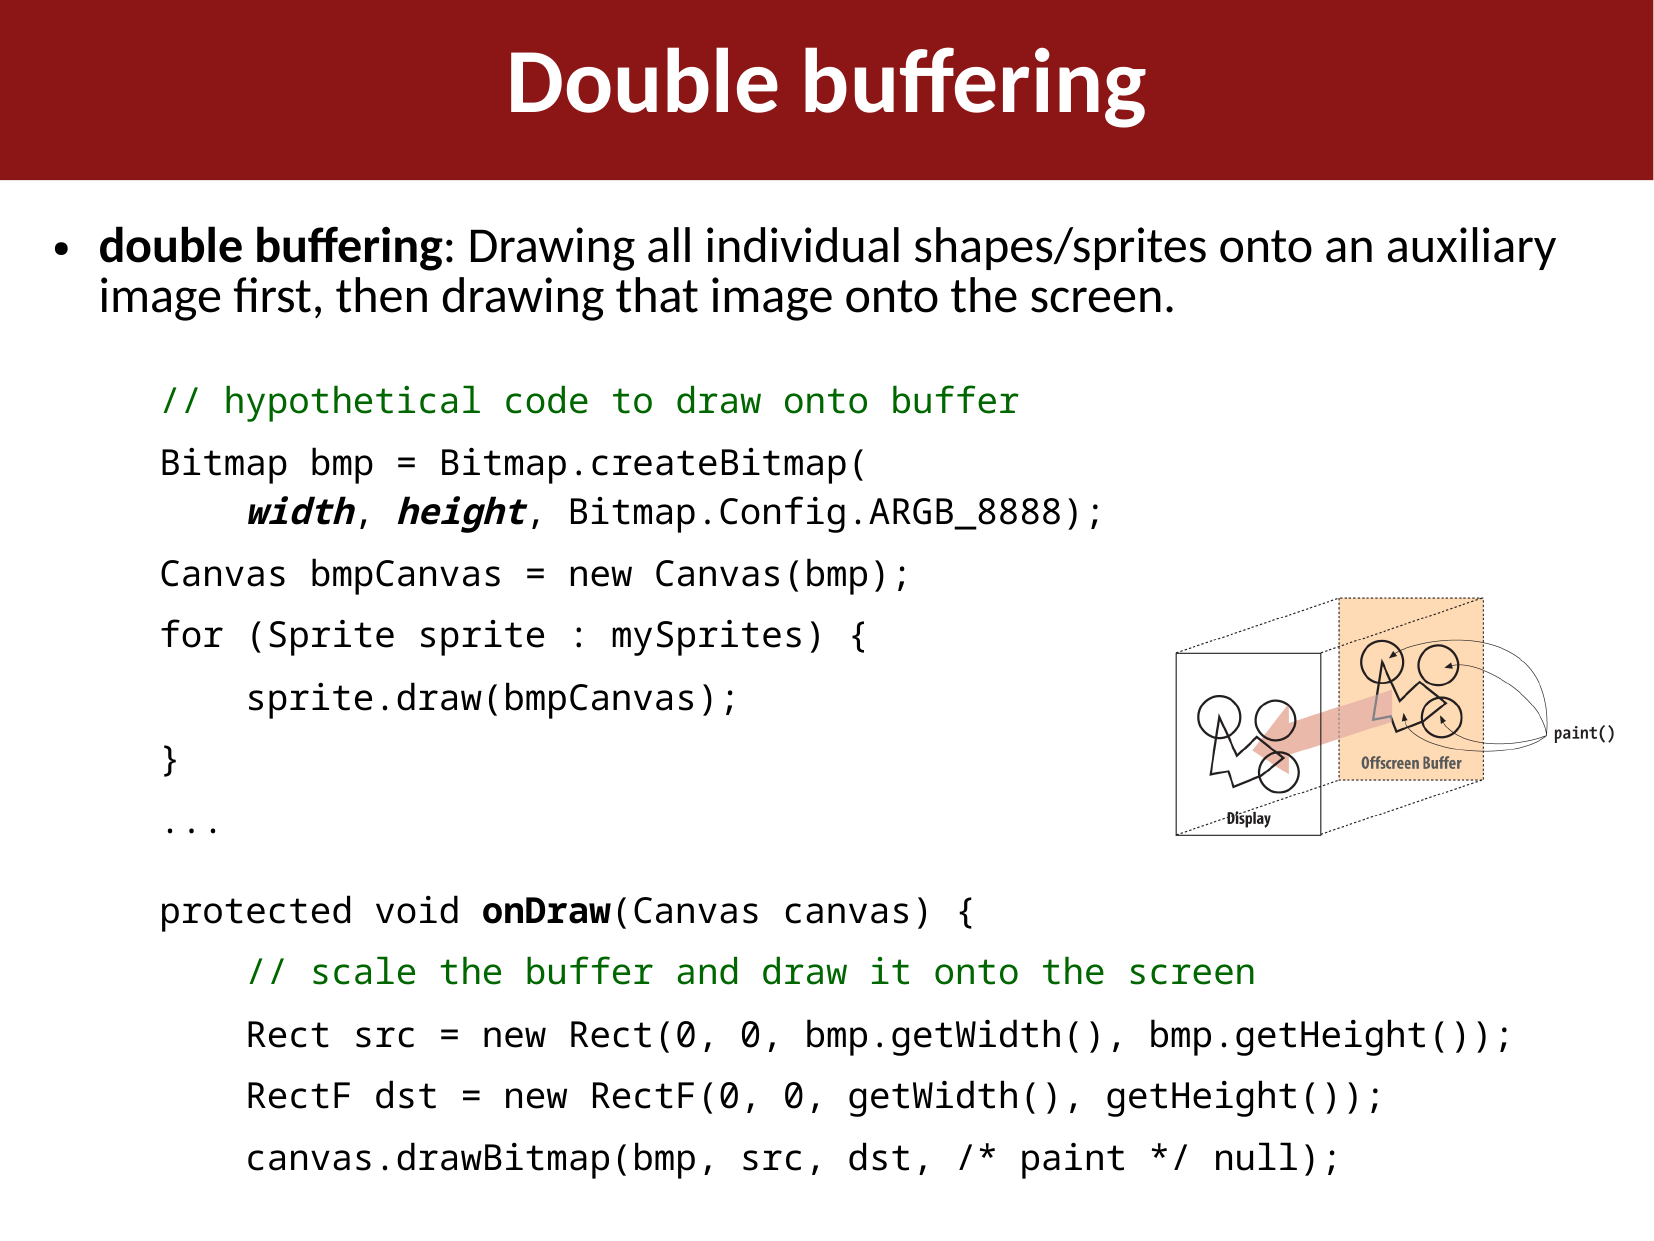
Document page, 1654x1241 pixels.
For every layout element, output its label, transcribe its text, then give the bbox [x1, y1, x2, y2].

picture [1174, 596, 1617, 837]
title Double buffering [0, 0, 1654, 181]
list double buffering: Drawing all individual shapes/sprites onto an auxiliary image first, then drawing that image onto the screen. // hypothetical code to draw onto buffer Bitmap bmp = Bitmap.createBitmap( width, height, Bitmap.Config.ARGB_8888); Canvas bmpCanvas = new Canvas(bmp); for (Sprite sprite : mySprites) { sprite.draw(bmpCanvas); } ... protected void onDraw(Canvas canvas) { // scale the buffer and draw it onto the screen Rect src = new Rect(0, 0, bmp.getWidth(), bmp.getHeight()); RectF dst = new RectF(0, 0, getWidth(), getHeight()); canvas.drawBitmap(bmp, src, dst, /* paint */ null); [37, 225, 1636, 1186]
